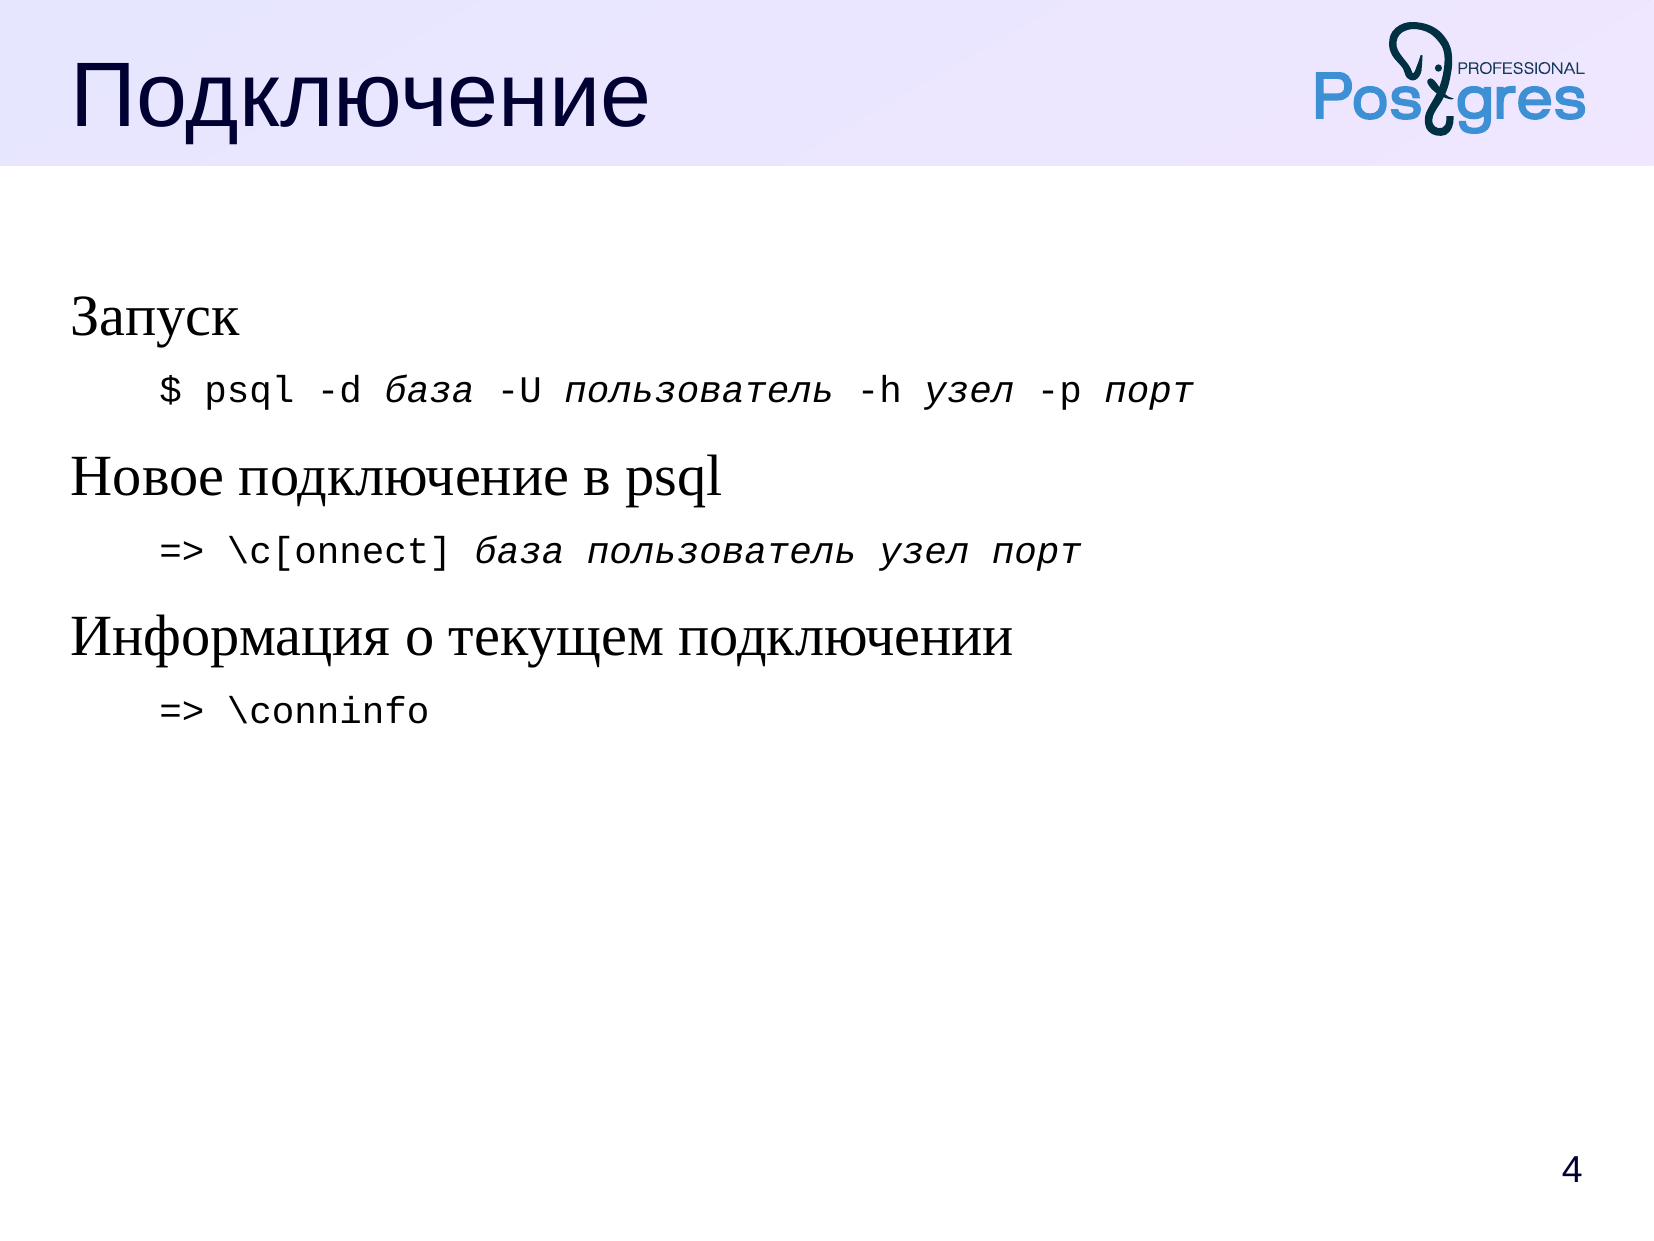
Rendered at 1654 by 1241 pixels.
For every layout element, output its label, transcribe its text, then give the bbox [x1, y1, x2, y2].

title Подключение [70, 43, 1241, 147]
list Запуск $ psql -d база -U пользователь -h узел -p порт Новое подключение в psql => \c[onnect] база пользователь узел порт Информация о текущем подключении => \conninfo [70, 283, 1583, 1134]
